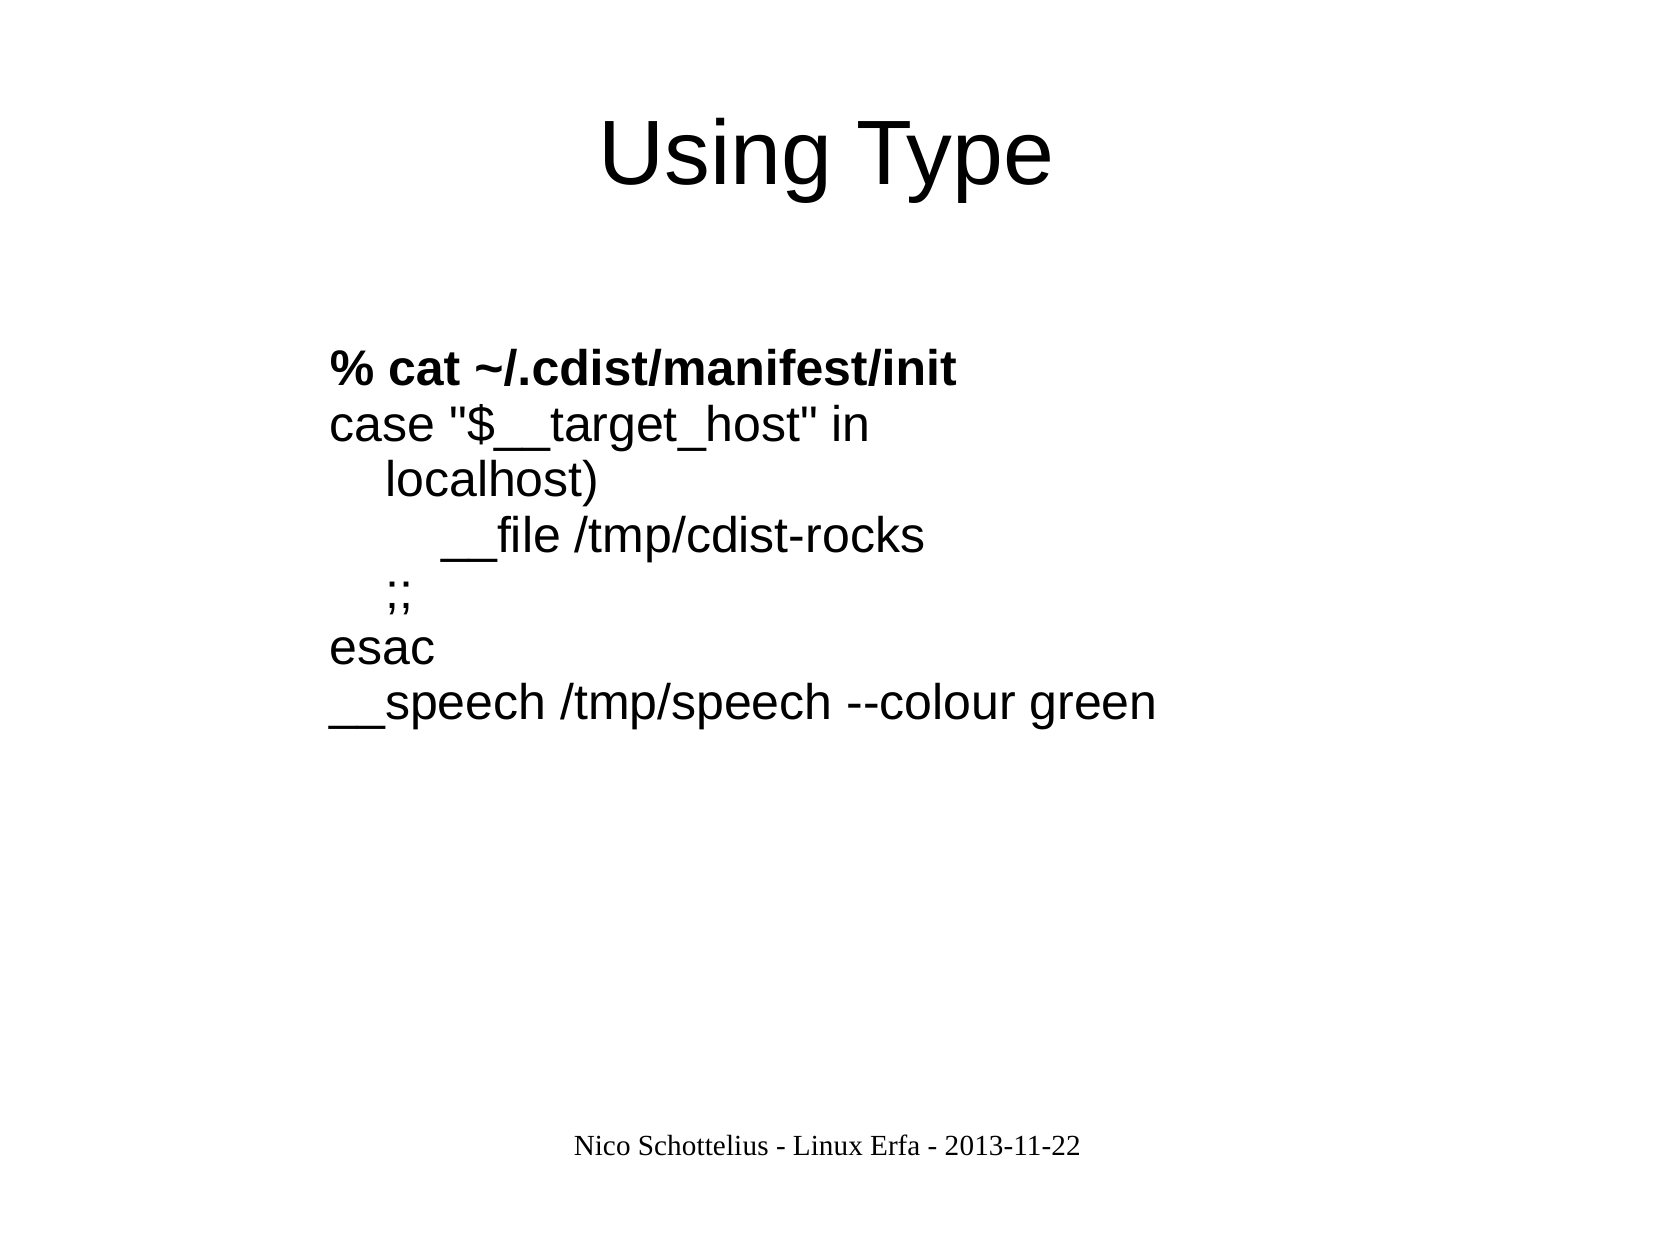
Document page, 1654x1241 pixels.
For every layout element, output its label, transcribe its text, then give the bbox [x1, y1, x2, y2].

text_box % cat ~/.cdist/manifest/init case "$__target_host" in localhost) __file /tmp/cdist-rocks ;; esac __speech /tmp/speech --colour green [314, 332, 1440, 1065]
title Using Type [82, 49, 1571, 257]
